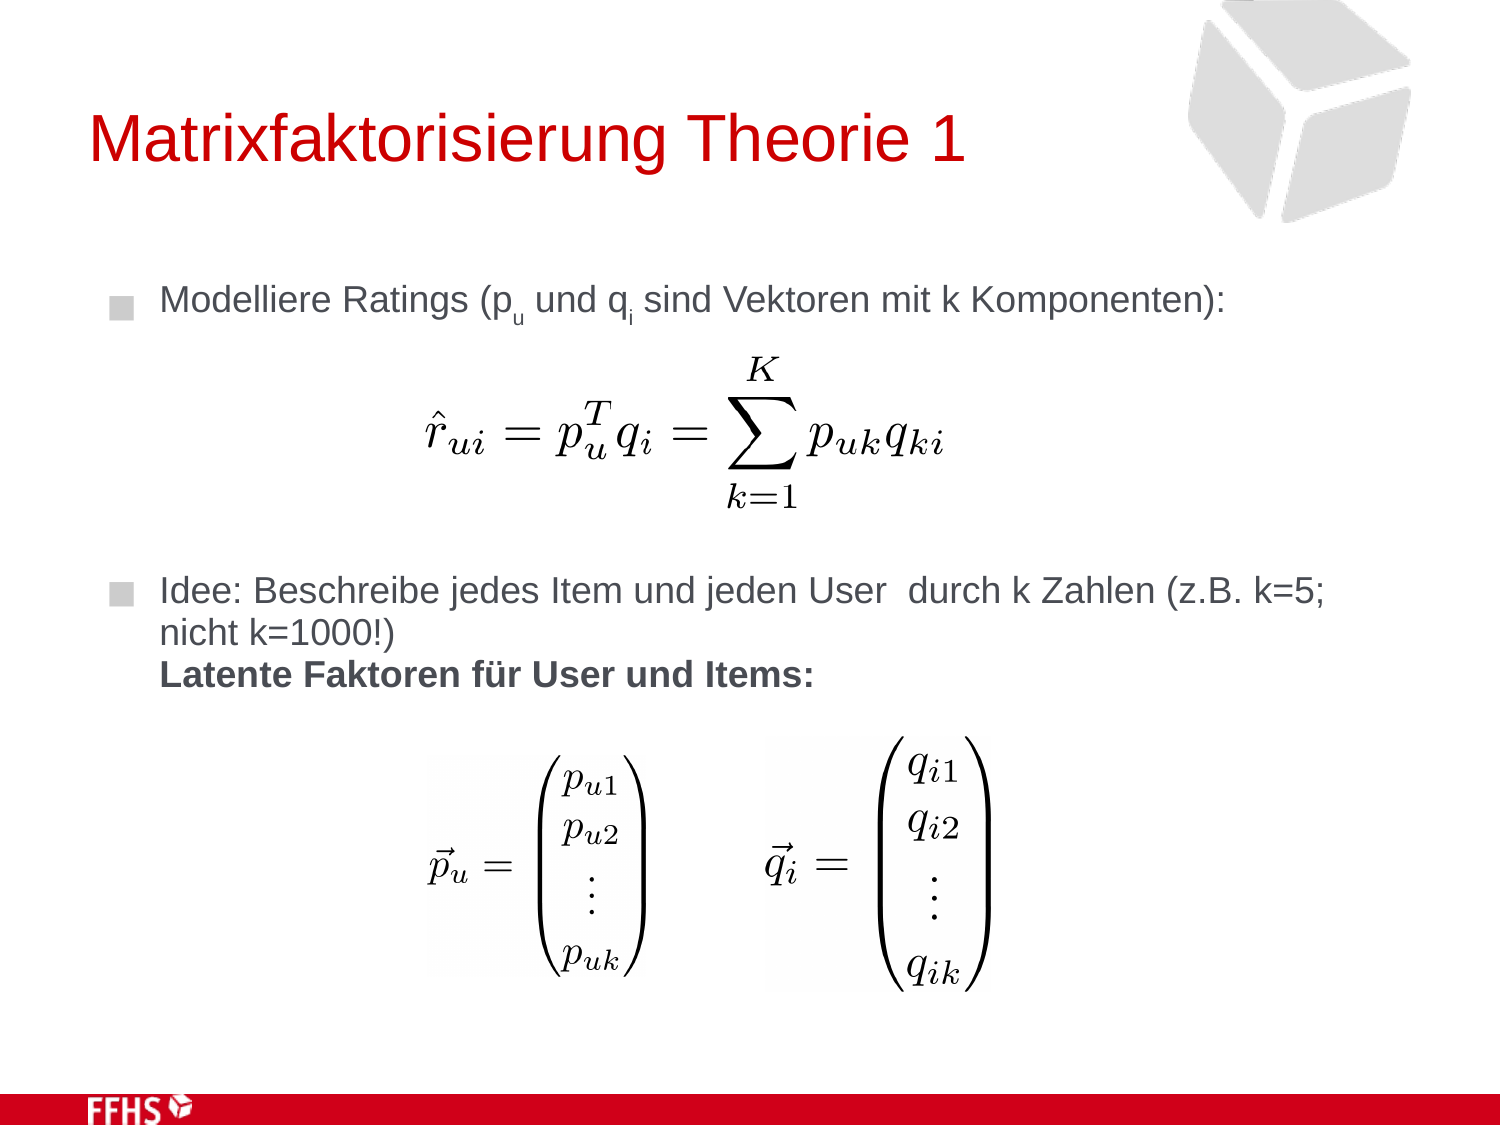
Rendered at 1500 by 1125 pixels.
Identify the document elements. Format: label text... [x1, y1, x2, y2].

picture [427, 755, 646, 977]
picture [1188, 0, 1411, 223]
picture [0, 1094, 1500, 1125]
list Modelliere Ratings (pu und qi sind Vektoren mit k Komponenten): Idee: Beschreibe jedes Item und jeden User durch k Zahlen (z.B. k=5; nicht k=1000!) Latente Faktoren für User und Items: [88, 278, 1412, 1081]
title Matrixfaktorisierung Theorie 1 [88, 56, 1176, 220]
picture [400, 335, 961, 526]
picture [765, 736, 991, 992]
